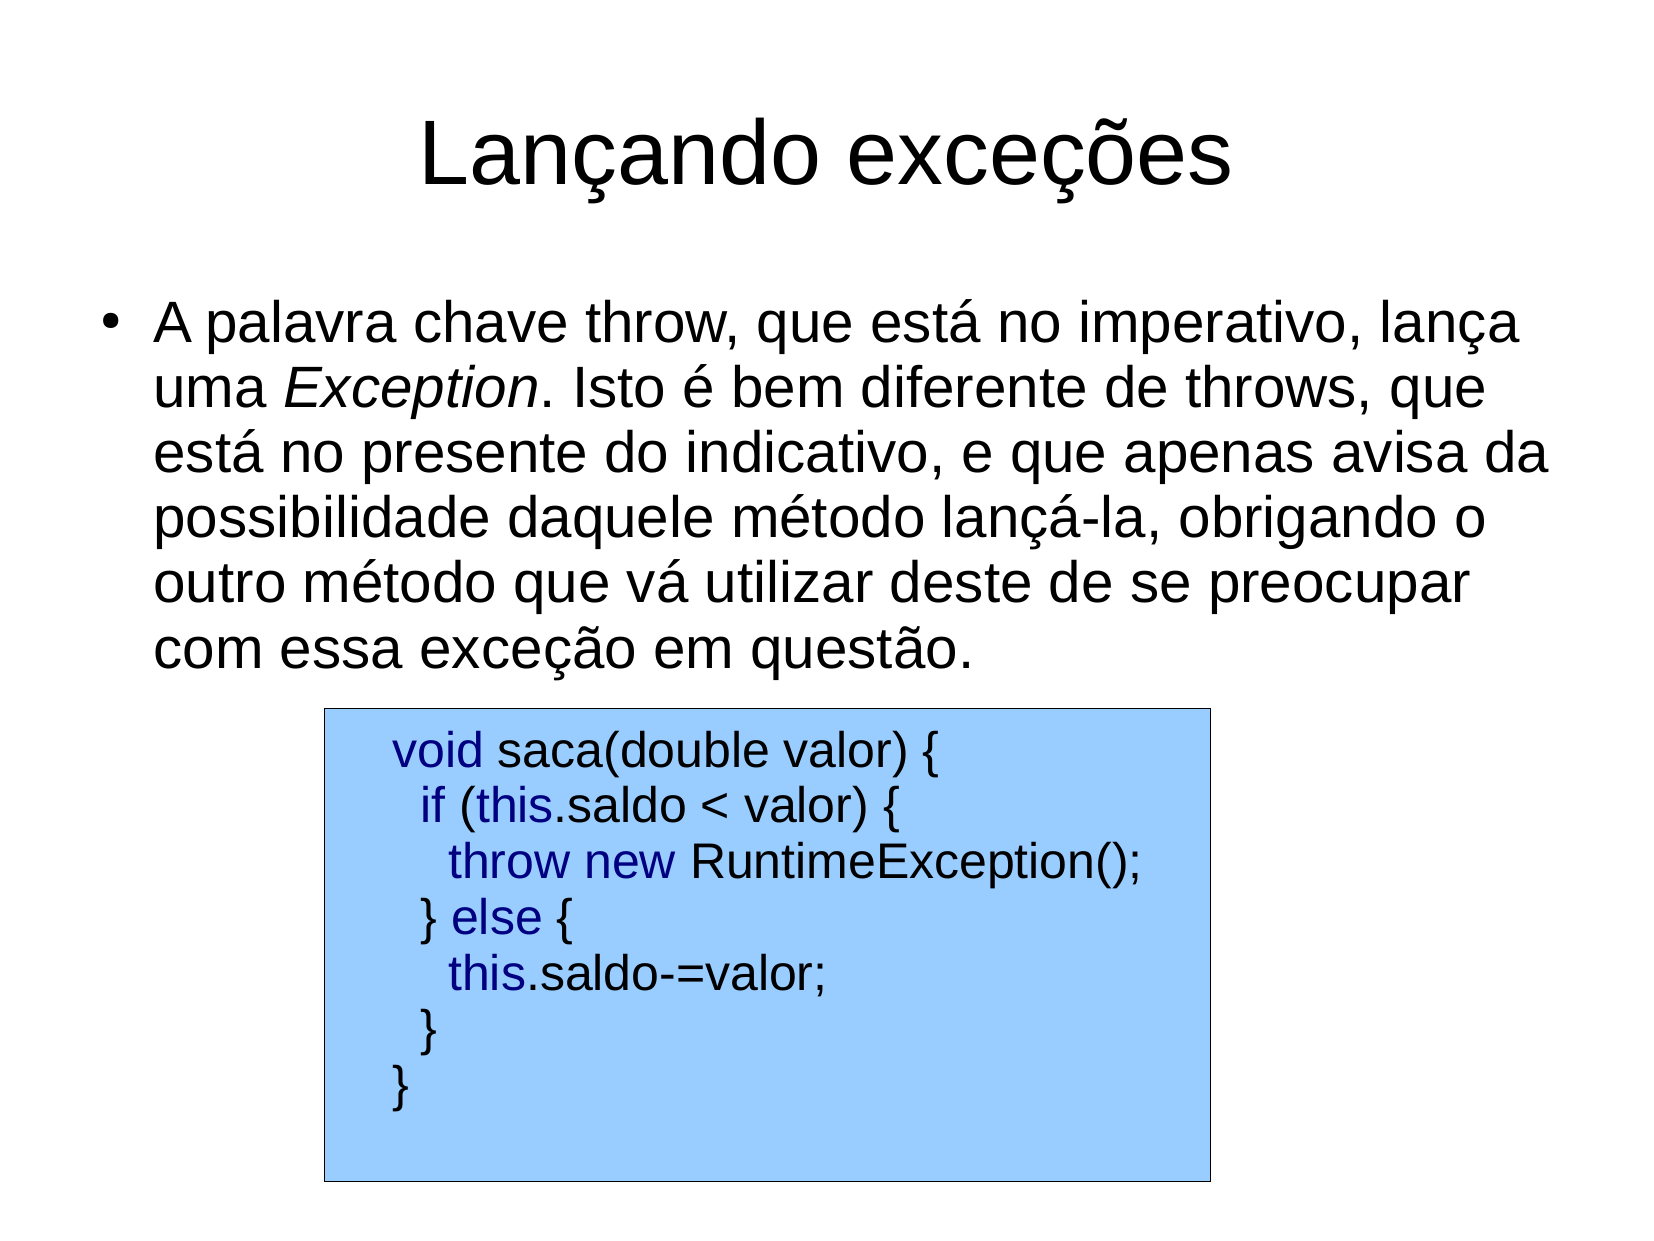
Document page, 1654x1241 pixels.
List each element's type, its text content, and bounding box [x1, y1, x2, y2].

list A palavra chave throw, que está no imperativo, lança uma Exception. Isto é bem diferente de throws, que está no presente do indicativo, e que apenas avisa da possibilidade daquele método lançá-la, obrigando o outro método que vá utilizar deste de se preocupar com essa exceção em questão. [82, 290, 1571, 1109]
title Lançando exceções [82, 49, 1571, 257]
text_box void saca(double valor) { if (this.saldo < valor) { throw new RuntimeException(); } else { this.saldo-=valor; } } [324, 708, 1211, 1182]
